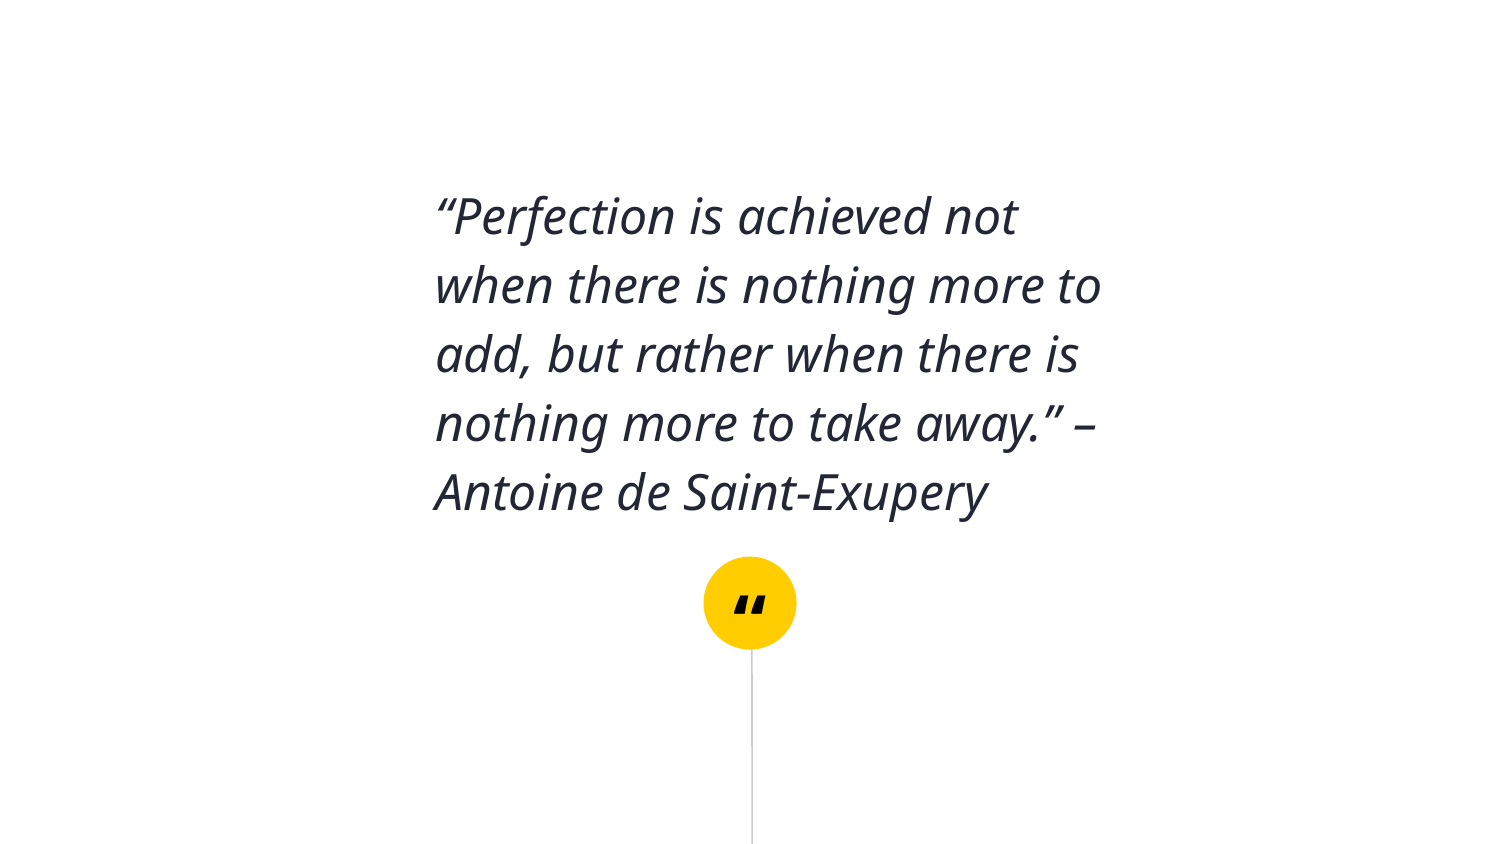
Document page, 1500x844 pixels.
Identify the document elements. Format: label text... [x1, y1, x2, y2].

list “Perfection is achieved not when there is nothing more to add, but rather when there is nothing more to take away.” – Antoine de Saint-Exupery [345, 477, 1155, 613]
